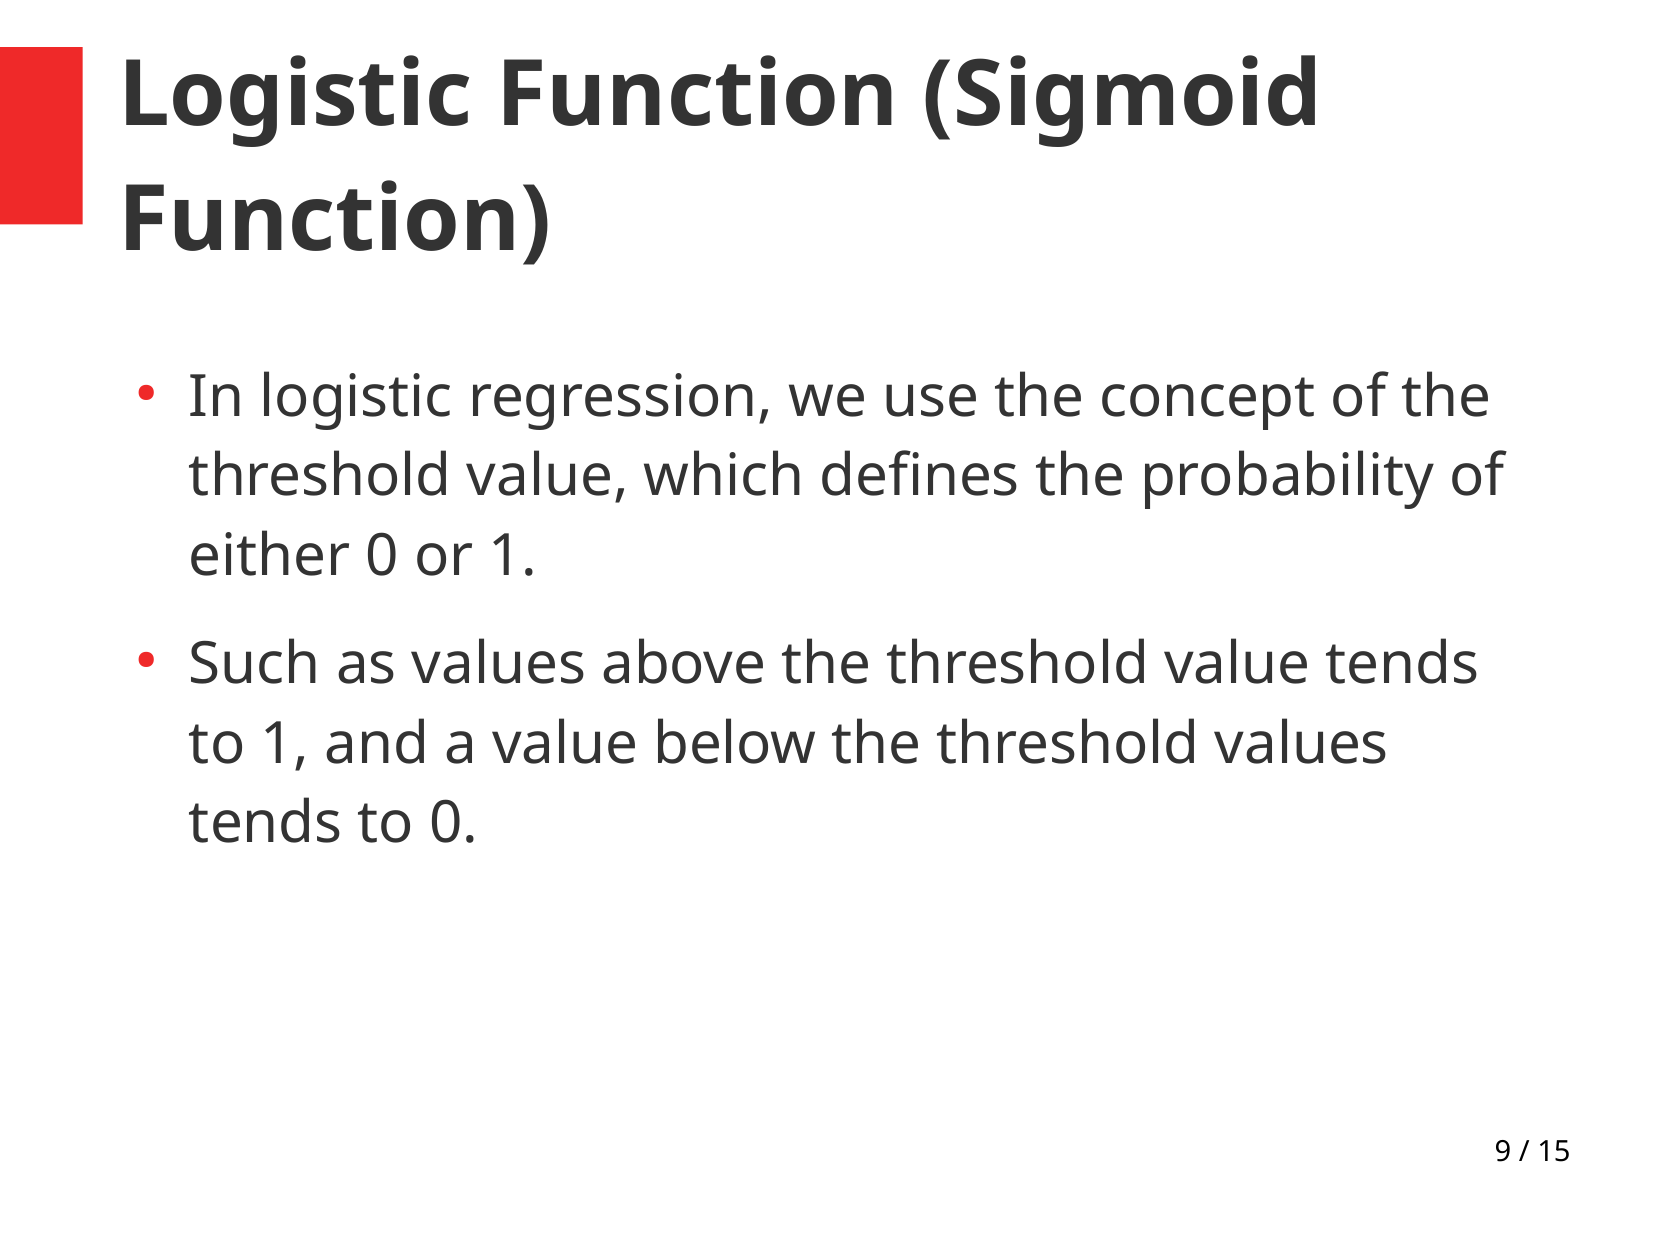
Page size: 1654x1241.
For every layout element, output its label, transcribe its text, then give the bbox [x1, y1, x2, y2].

list In logistic regression, we use the concept of the threshold value, which defines the probability of either 0 or 1. Such as values above the threshold value tends to 1, and a value below the threshold values tends to 0. [118, 354, 1536, 1074]
title Logistic Function (Sigmoid Function) [118, 28, 1571, 278]
